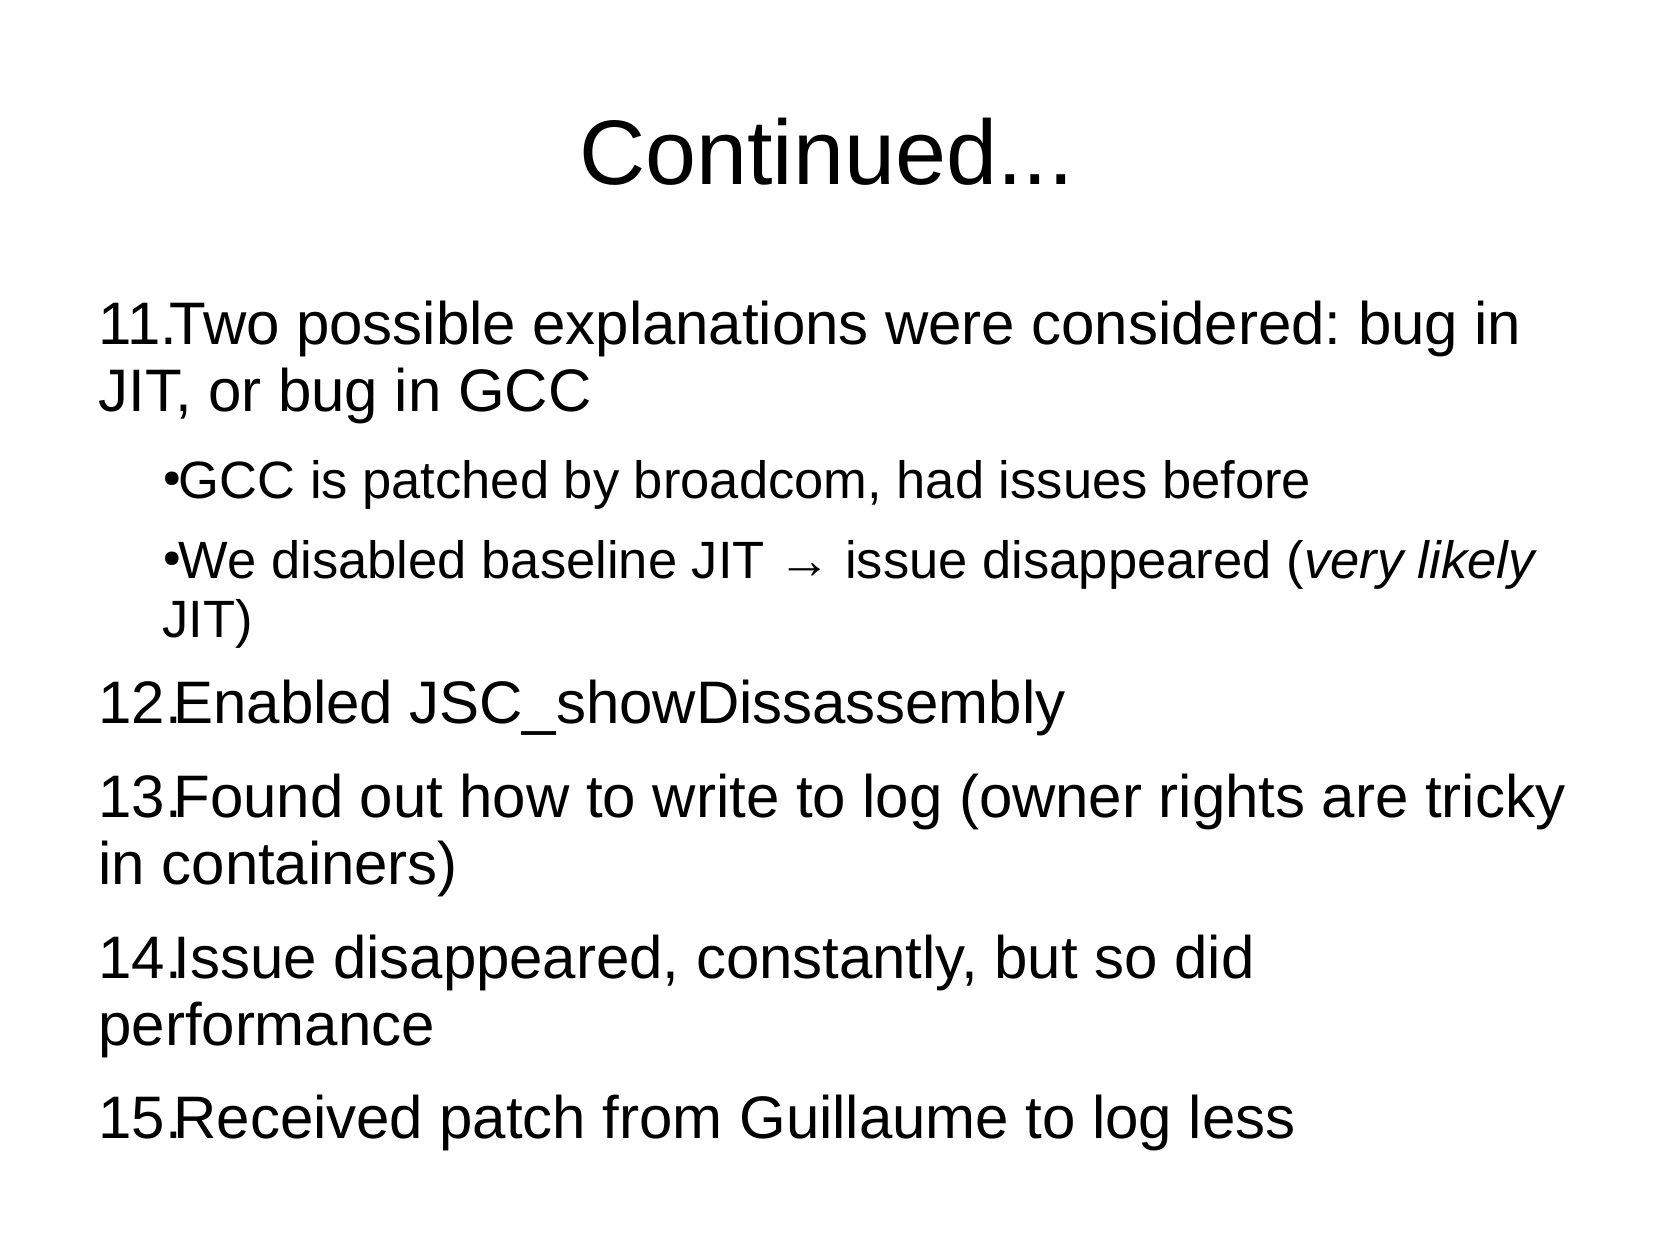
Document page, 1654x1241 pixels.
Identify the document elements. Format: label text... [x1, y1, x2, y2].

title Continued... [82, 49, 1571, 257]
list Two possible explanations were considered: bug in JIT, or bug in GCC GCC is patched by broadcom, had issues before We disabled baseline JIT → issue disappeared (very likely JIT) Enabled JSC_showDissassembly Found out how to write to log (owner rights are tricky in containers) Issue disappeared, constantly, but so did performance Received patch from Guillaume to log less [82, 290, 1571, 1156]
